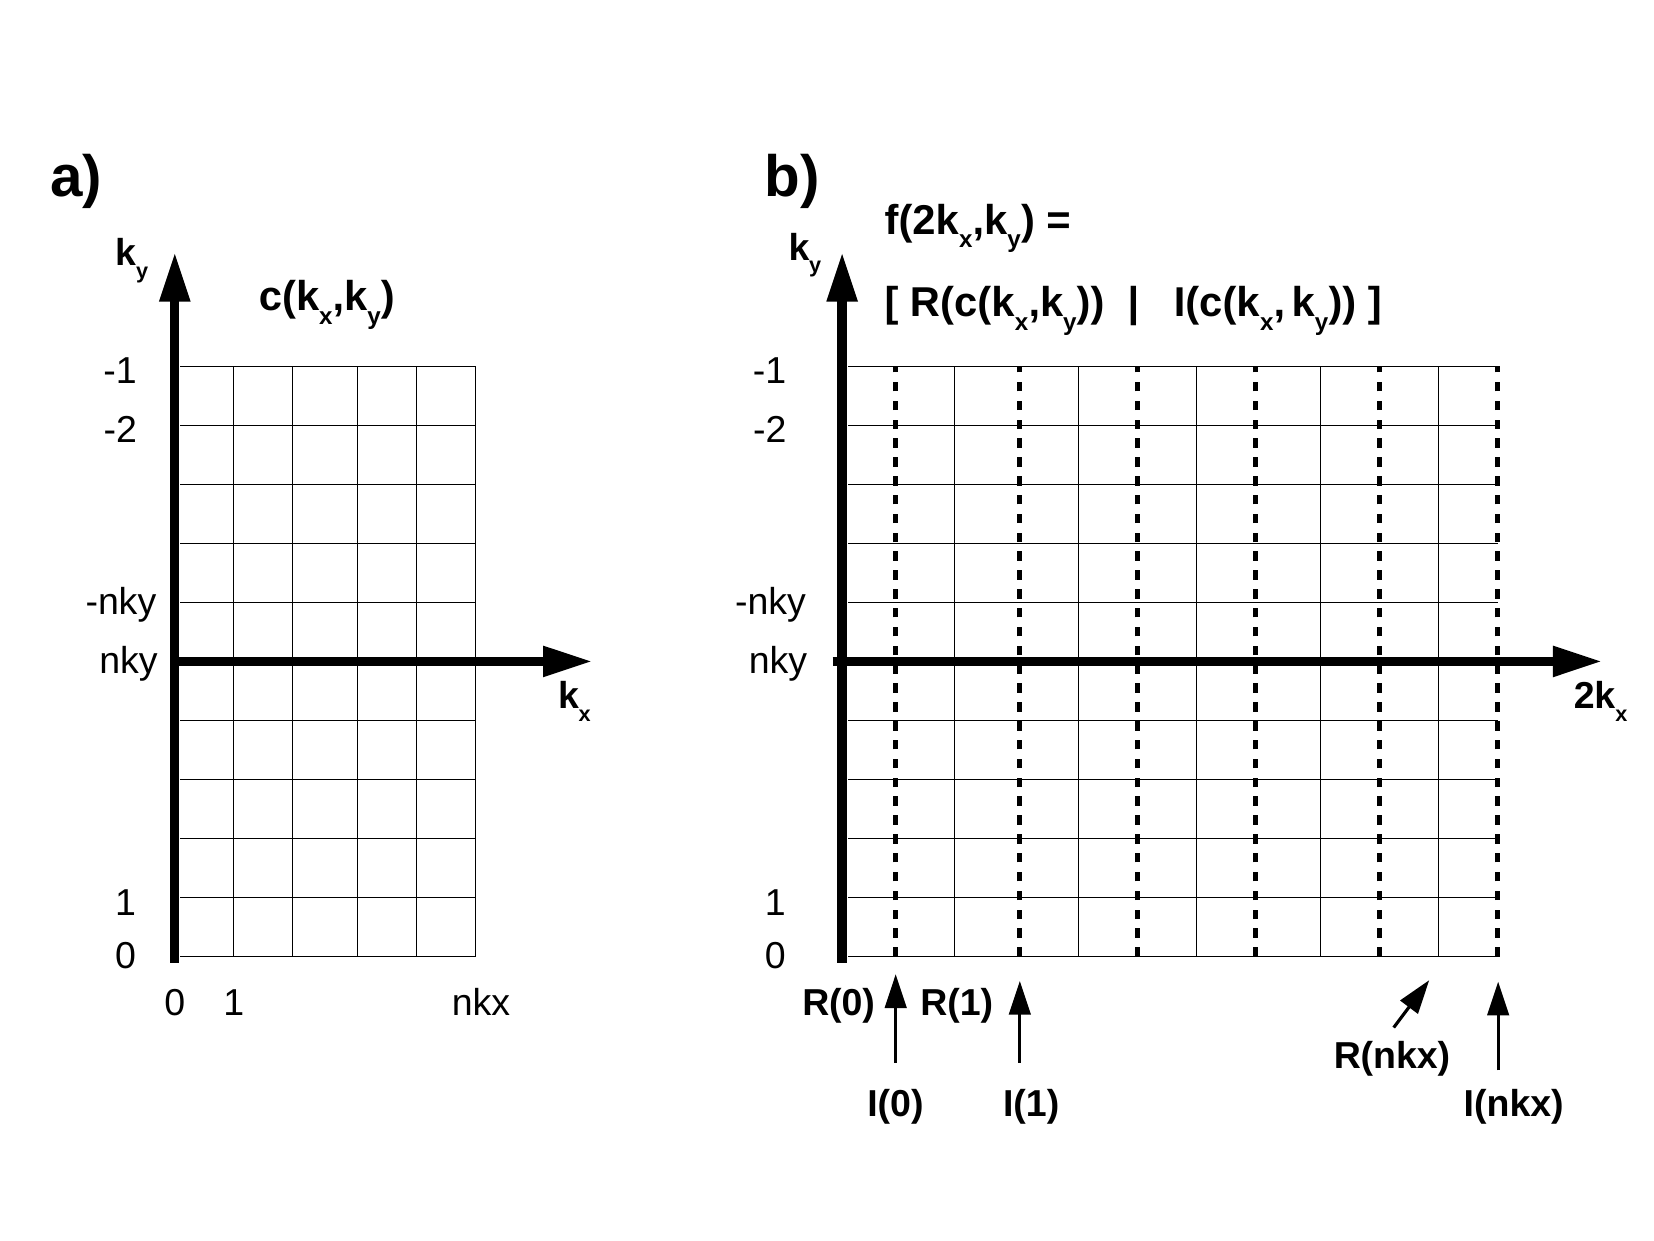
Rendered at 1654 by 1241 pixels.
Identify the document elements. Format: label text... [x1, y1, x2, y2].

text_box f(2kx,ky) = [869, 188, 1086, 261]
text_box 0 [100, 931, 162, 984]
text_box R(nkx) [1318, 1027, 1466, 1085]
text_box c(kx,ky) [243, 265, 410, 338]
text_box 1 [208, 974, 270, 1032]
text_box 2kx [1559, 667, 1653, 734]
text_box -nky [720, 572, 837, 630]
text_box 1 [750, 874, 811, 931]
text_box b) [750, 135, 835, 216]
text_box I(0) [852, 1074, 963, 1132]
text_box I(nkx) [1448, 1074, 1579, 1132]
text_box nkx [437, 974, 536, 1032]
text_box I(1) [988, 1074, 1099, 1132]
text_box ky [100, 224, 175, 291]
text_box -nky [70, 572, 192, 630]
text_box -1 [88, 342, 163, 400]
text_box -1 [738, 342, 812, 400]
text_box 0 [149, 974, 208, 1032]
text_box nky [734, 631, 823, 689]
text_box R(1) [905, 974, 1009, 1032]
text_box R(0) [787, 974, 890, 1032]
text_box -2 [738, 401, 812, 459]
text_box 1 [100, 874, 162, 931]
text_box a) [35, 135, 118, 216]
text_box nky [84, 631, 173, 689]
text_box 0 [750, 931, 811, 984]
text_box ky [773, 218, 875, 285]
text_box kx [543, 667, 617, 734]
text_box -2 [88, 401, 163, 459]
text_box [ R(c(kx,ky)) | I(c(kx, ky)) ] [869, 271, 1397, 344]
